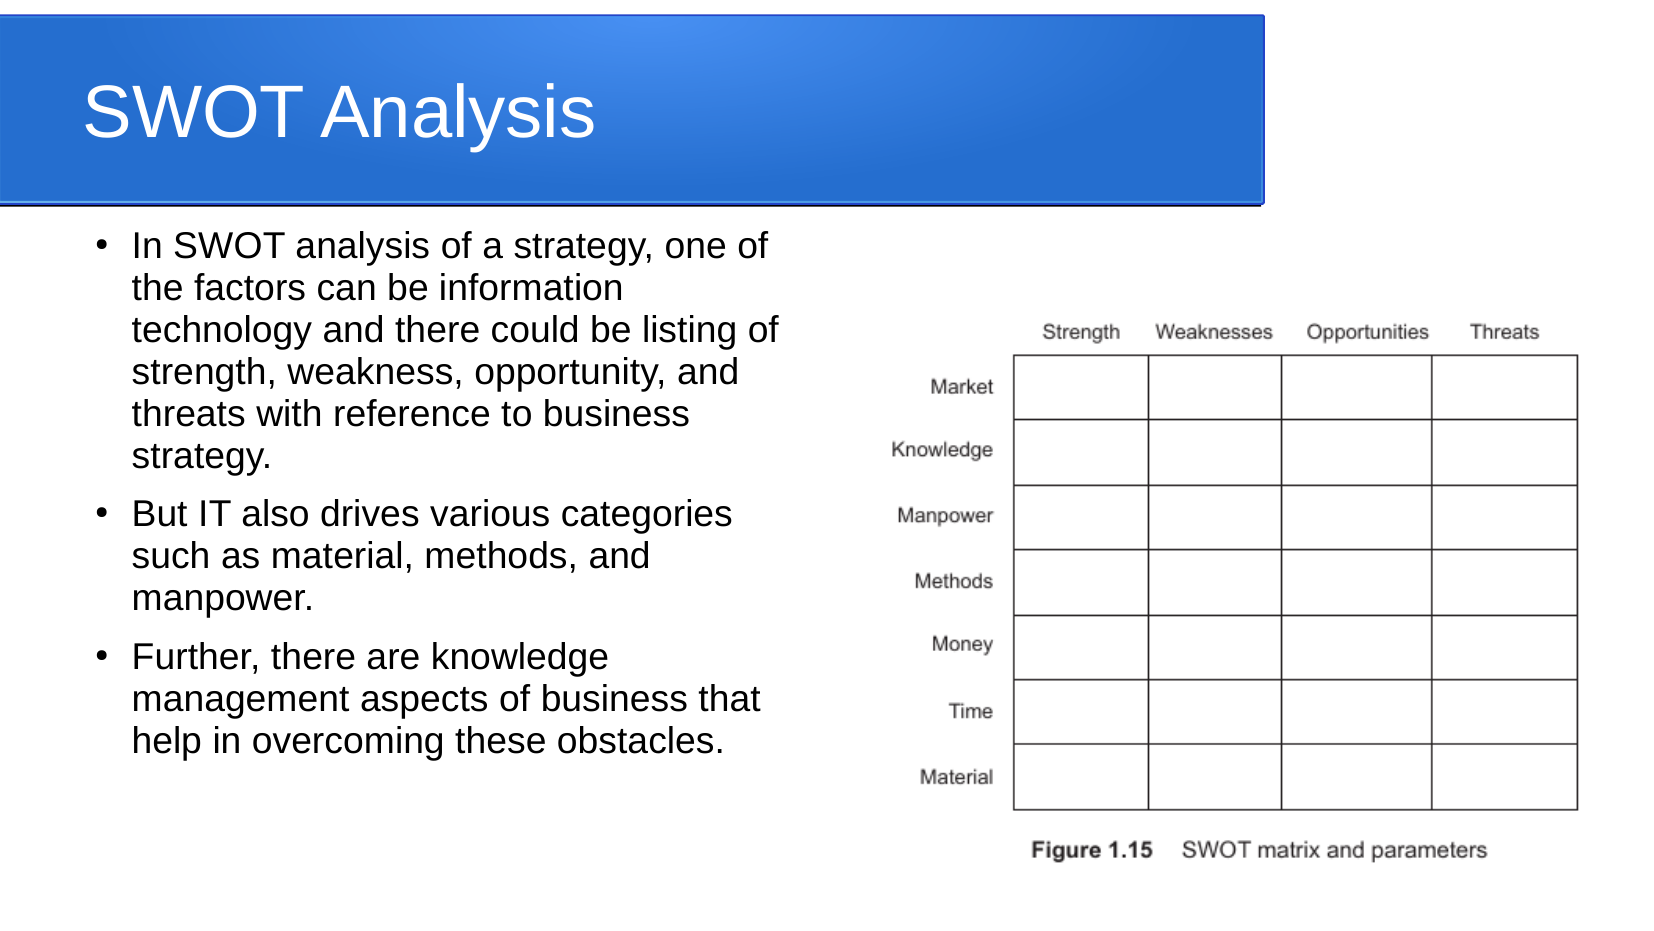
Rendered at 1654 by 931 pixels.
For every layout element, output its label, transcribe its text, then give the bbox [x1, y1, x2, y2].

title SWOT Analysis [82, 35, 1235, 189]
picture [885, 314, 1591, 872]
list In SWOT analysis of a strategy, one of the factors can be information technology and there could be listing of strength, weakness, opportunity, and threats with reference to business strategy. But IT also drives various categories such as material, methods, and manpower. Further, there are knowledge management aspects of business that help in overcoming these obstacles. [82, 224, 809, 764]
